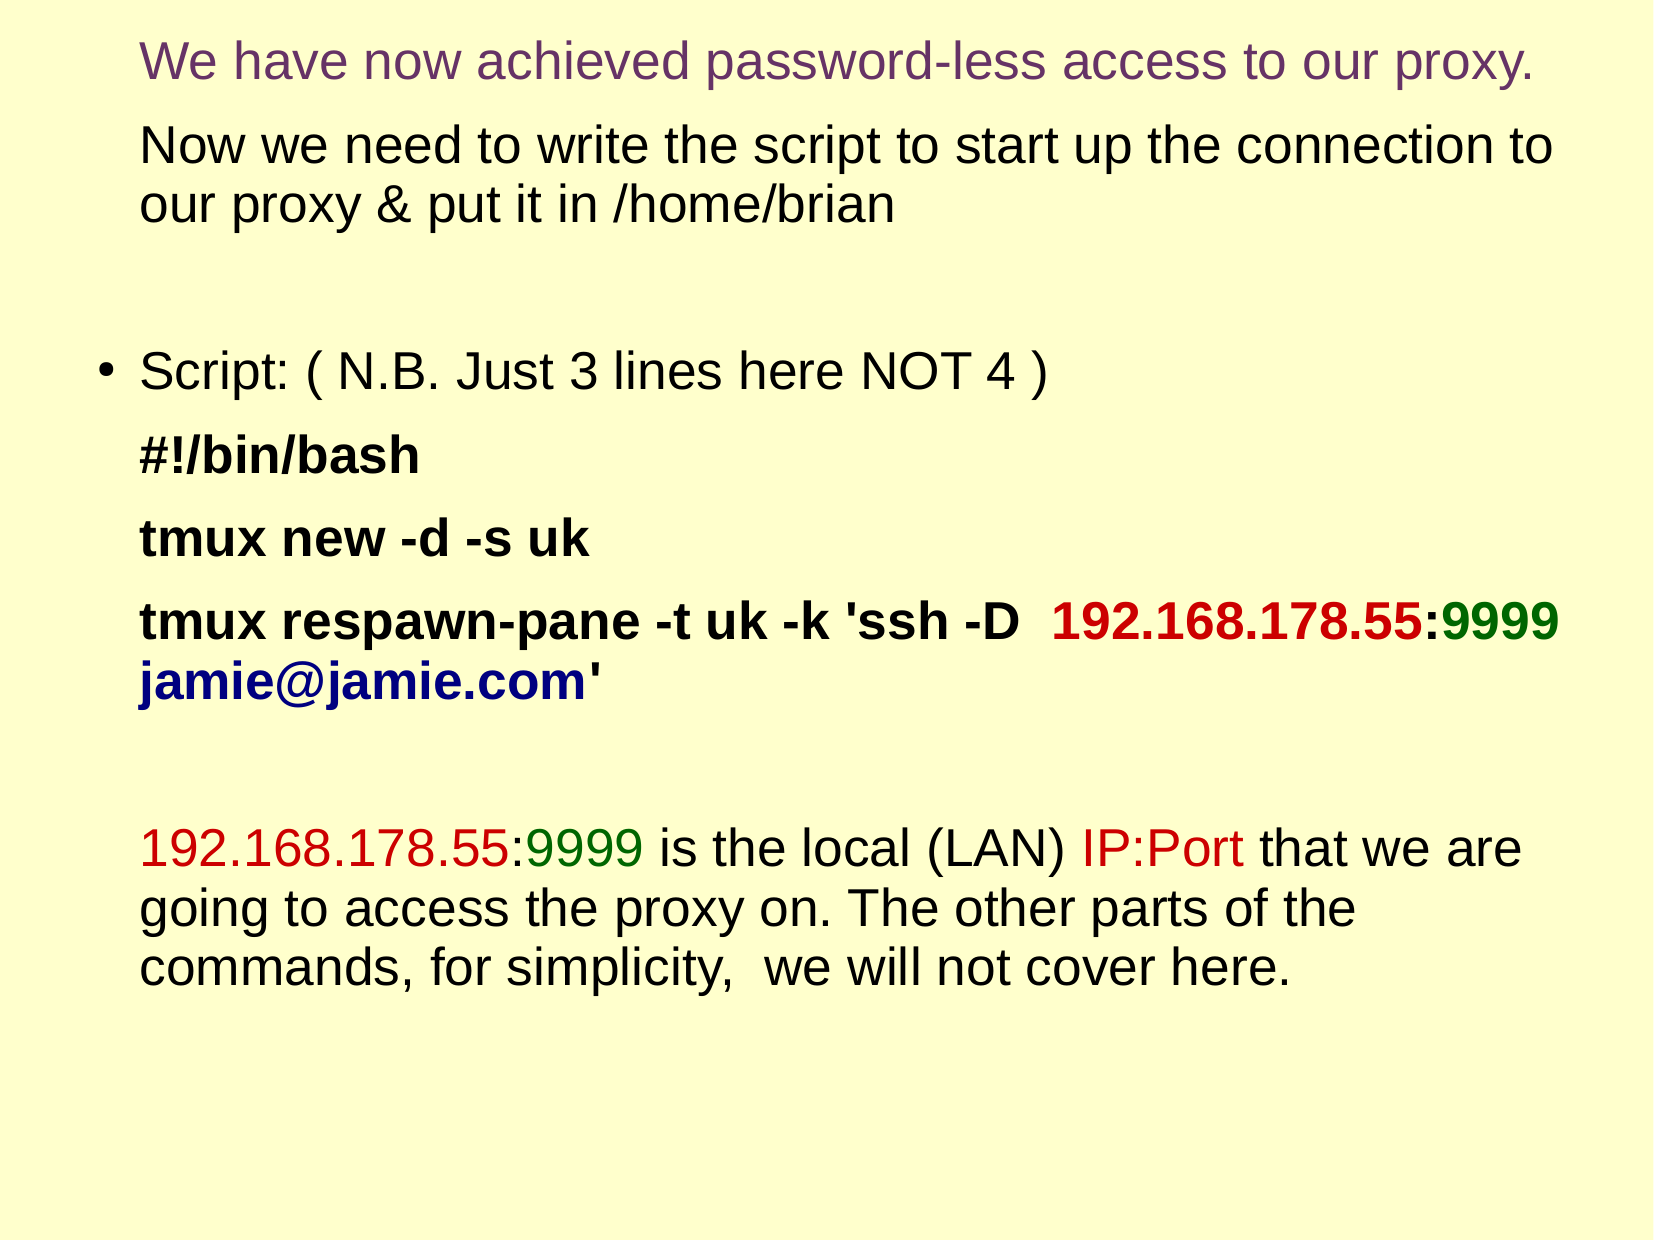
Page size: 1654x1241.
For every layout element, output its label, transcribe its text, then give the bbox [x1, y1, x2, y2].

list We have now achieved password-less access to our proxy. Now we need to write the script to start up the connection to our proxy & put it in /home/brian Script: ( N.B. Just 3 lines here NOT 4 ) #!/bin/bash tmux new -d -s uk tmux respawn-pane -t uk -k 'ssh -D 192.168.178.55:9999 jamie@jamie.com' 192.168.178.55:9999 is the local (LAN) IP:Port that we are going to access the proxy on. The other parts of the commands, for simplicity, we will not cover here. [82, 31, 1571, 1010]
